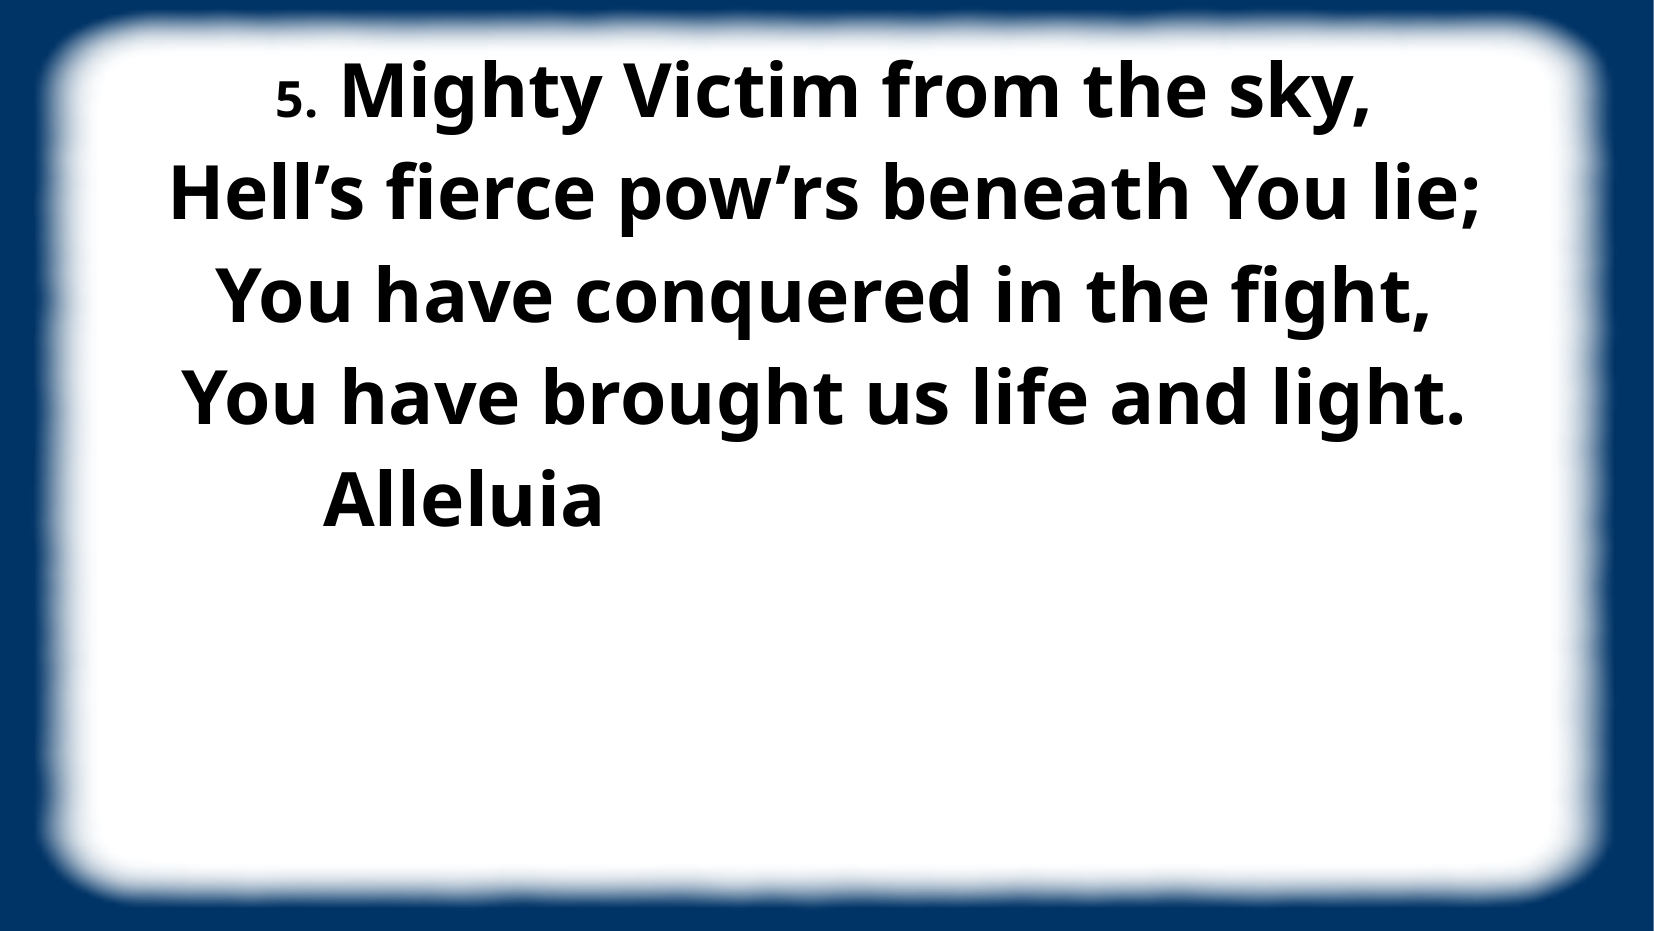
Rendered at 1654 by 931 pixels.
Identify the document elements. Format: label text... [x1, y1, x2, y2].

picture [0, 0, 1654, 931]
text_box 5. Mighty Victim from the sky, Hell’s fierce pow’rs beneath You lie; You have conquered in the fight, You have brought us life and light. Alleluia [75, 30, 1576, 544]
